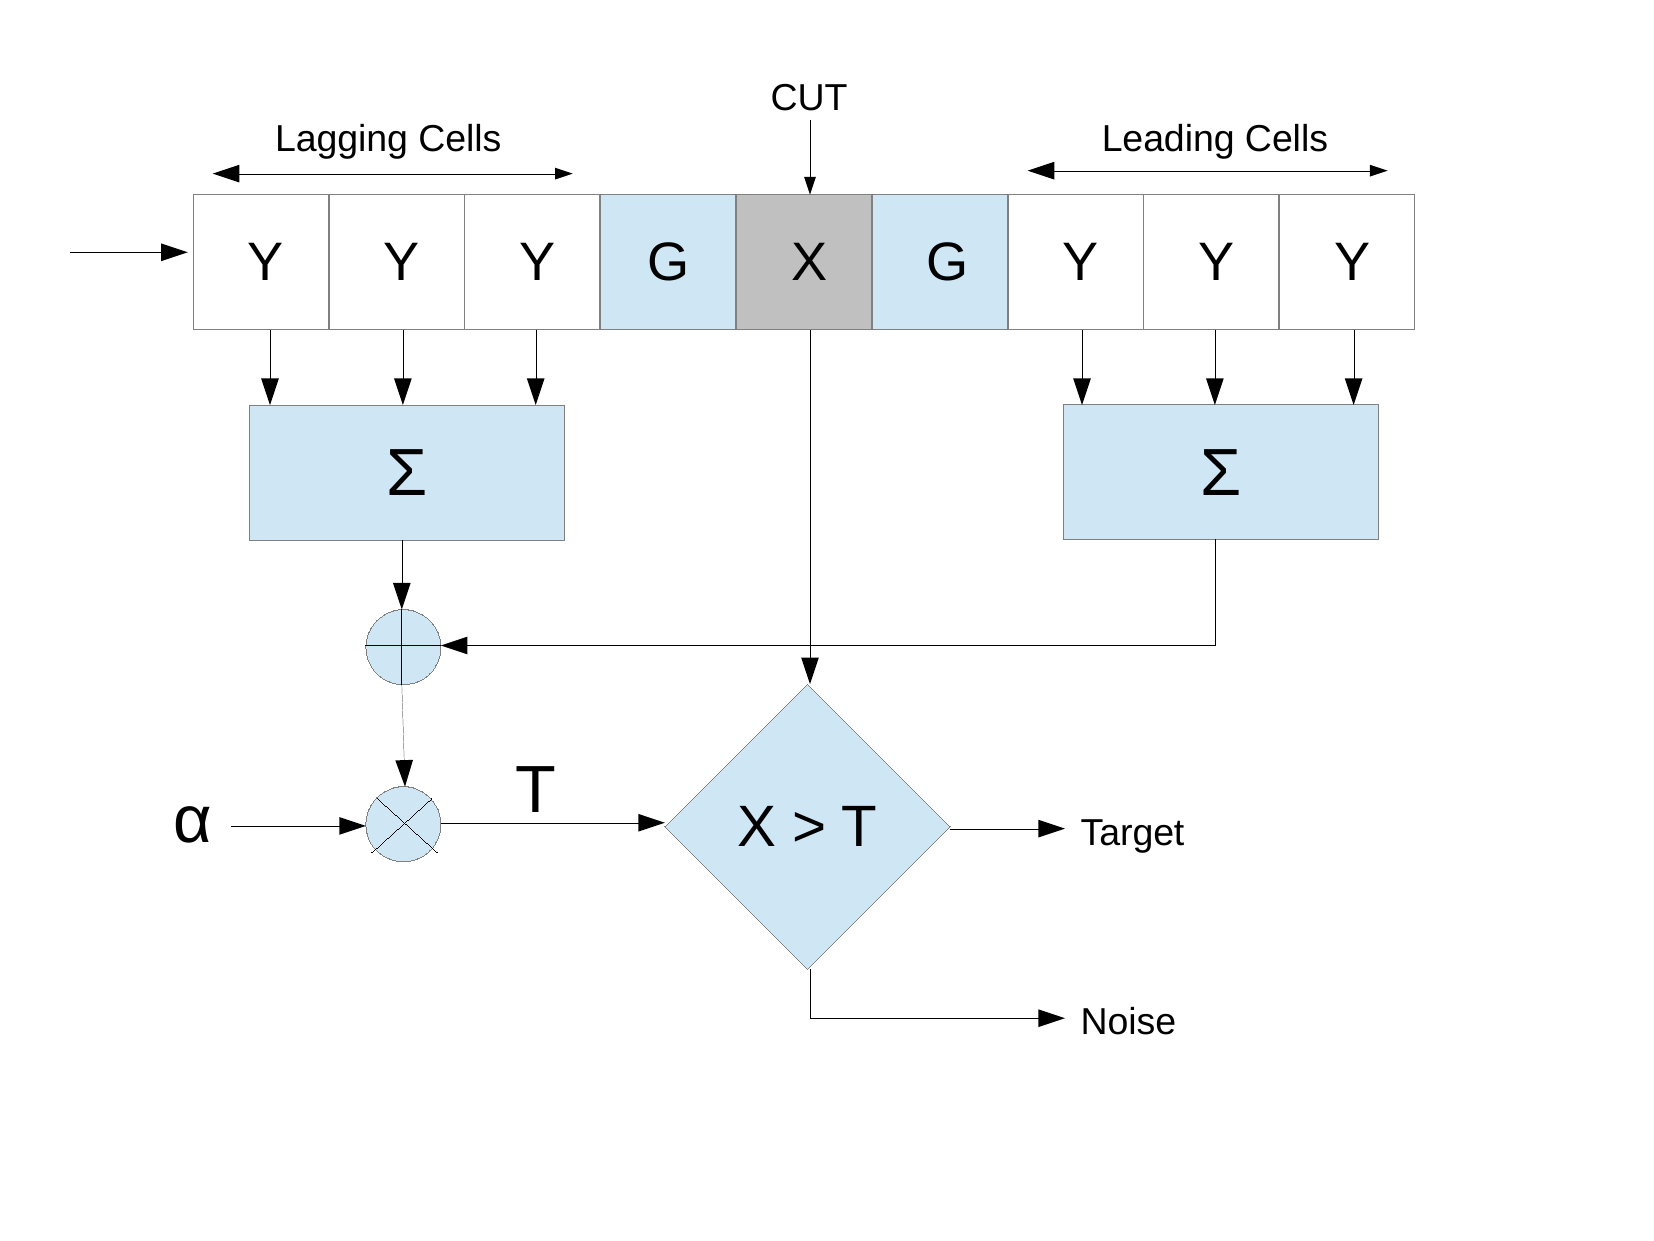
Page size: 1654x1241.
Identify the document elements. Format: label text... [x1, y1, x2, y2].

text_box Y [464, 194, 600, 330]
text_box [365, 786, 441, 862]
text_box T [500, 745, 591, 835]
text_box [402, 646, 441, 685]
text_box Lagging Cells [260, 110, 621, 168]
text_box Y [193, 194, 329, 330]
text_box [402, 609, 441, 645]
text_box Y [1143, 194, 1279, 330]
text_box Target [1065, 804, 1366, 861]
text_box Y [329, 194, 464, 330]
text_box CUT [755, 69, 891, 126]
text_box Σ [1063, 404, 1379, 540]
text_box α [158, 774, 234, 865]
text_box X [736, 194, 872, 330]
text_box Leading Cells [1087, 110, 1448, 168]
text_box [366, 609, 401, 645]
text_box Σ [249, 405, 565, 541]
text_box G [872, 194, 1008, 330]
text_box X > T [664, 684, 951, 970]
text_box Noise [1065, 993, 1366, 1050]
text_box [365, 646, 401, 685]
text_box Y [1279, 194, 1415, 330]
text_box Y [1008, 194, 1143, 330]
text_box G [600, 194, 736, 330]
